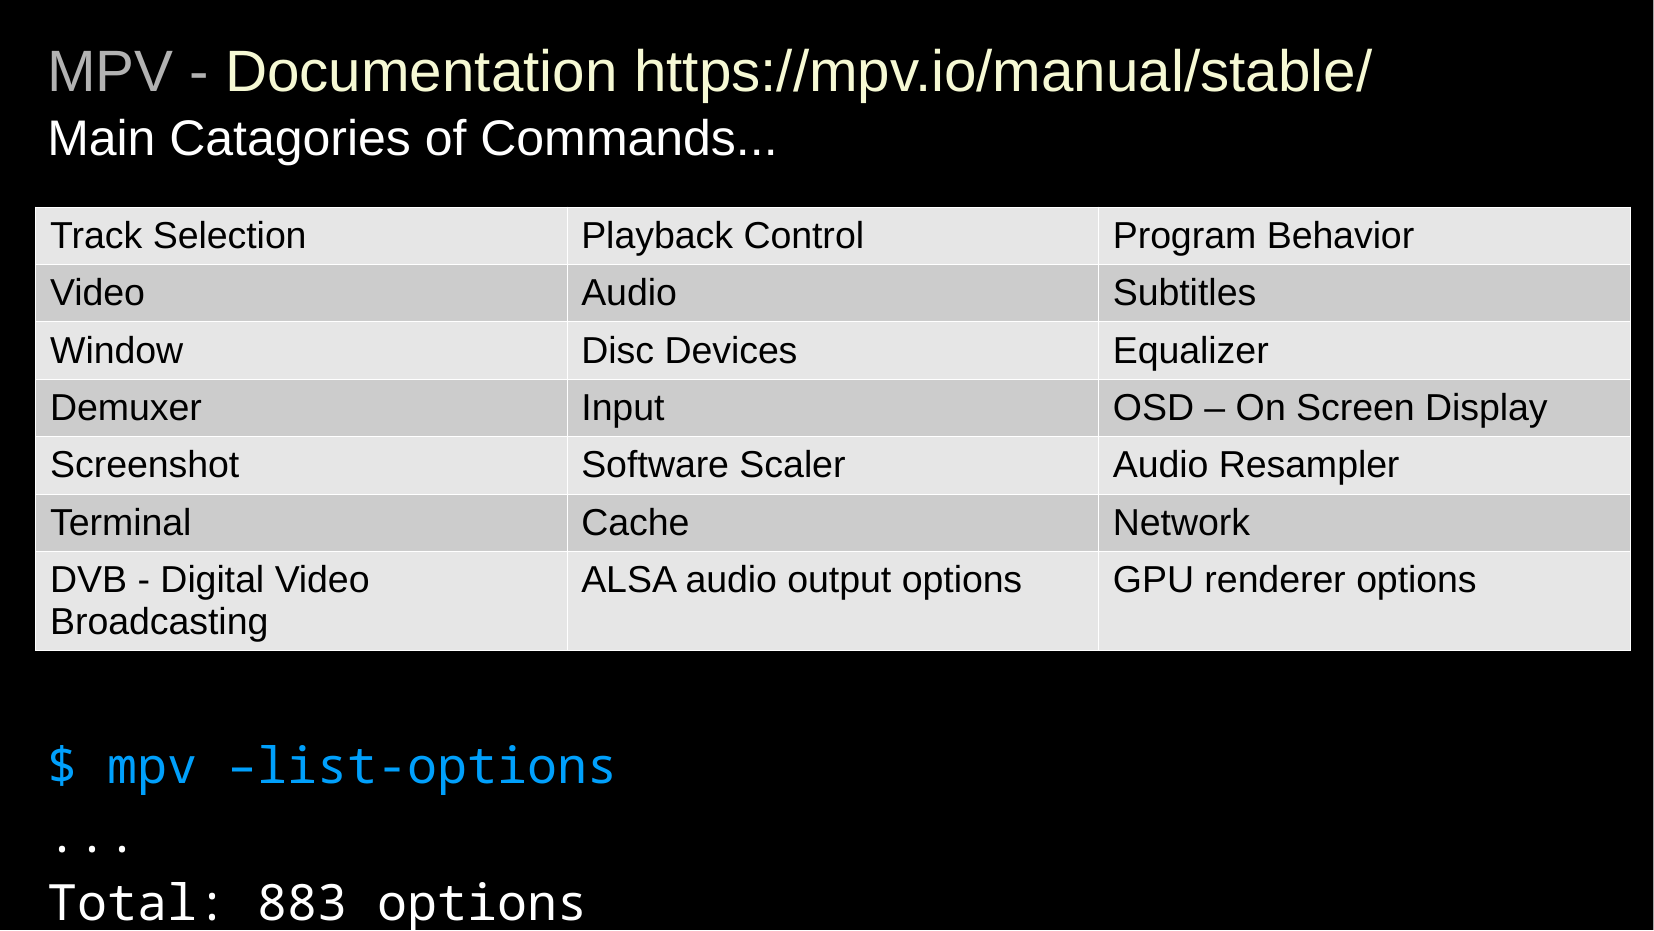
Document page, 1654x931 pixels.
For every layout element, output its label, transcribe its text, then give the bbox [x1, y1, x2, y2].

table_cell Subtitles [1099, 265, 1630, 321]
title MPV - Documentation https://mpv.io/manual/stable/ [47, 29, 1630, 114]
table_cell Audio Resampler [1099, 437, 1630, 494]
table_cell Cache [568, 495, 1098, 551]
table_cell Window [36, 322, 567, 379]
table_cell Software Scaler [568, 437, 1098, 494]
table_cell Demuxer [36, 380, 567, 436]
table_cell OSD – On Screen Display [1099, 380, 1630, 436]
table_cell Network [1099, 495, 1630, 551]
table_cell Screenshot [36, 437, 567, 494]
table_cell DVB - Digital Video Broadcasting [36, 552, 567, 650]
text_box $ mpv –list-options ... Total: 883 options [47, 730, 1536, 931]
table_header Program Behavior [1099, 208, 1630, 264]
table_cell Audio [568, 265, 1098, 321]
table_cell Equalizer [1099, 322, 1630, 379]
table_cell Terminal [36, 495, 567, 551]
table_header Track Selection [36, 208, 567, 264]
table_cell Disc Devices [568, 322, 1098, 379]
table_cell Input [568, 380, 1098, 436]
text_box Main Catagories of Commands... [47, 110, 1536, 178]
table_header Playback Control [568, 208, 1098, 264]
table_cell Video [36, 265, 567, 321]
table_cell GPU renderer options [1099, 552, 1630, 650]
table_cell ALSA audio output options [568, 552, 1098, 650]
